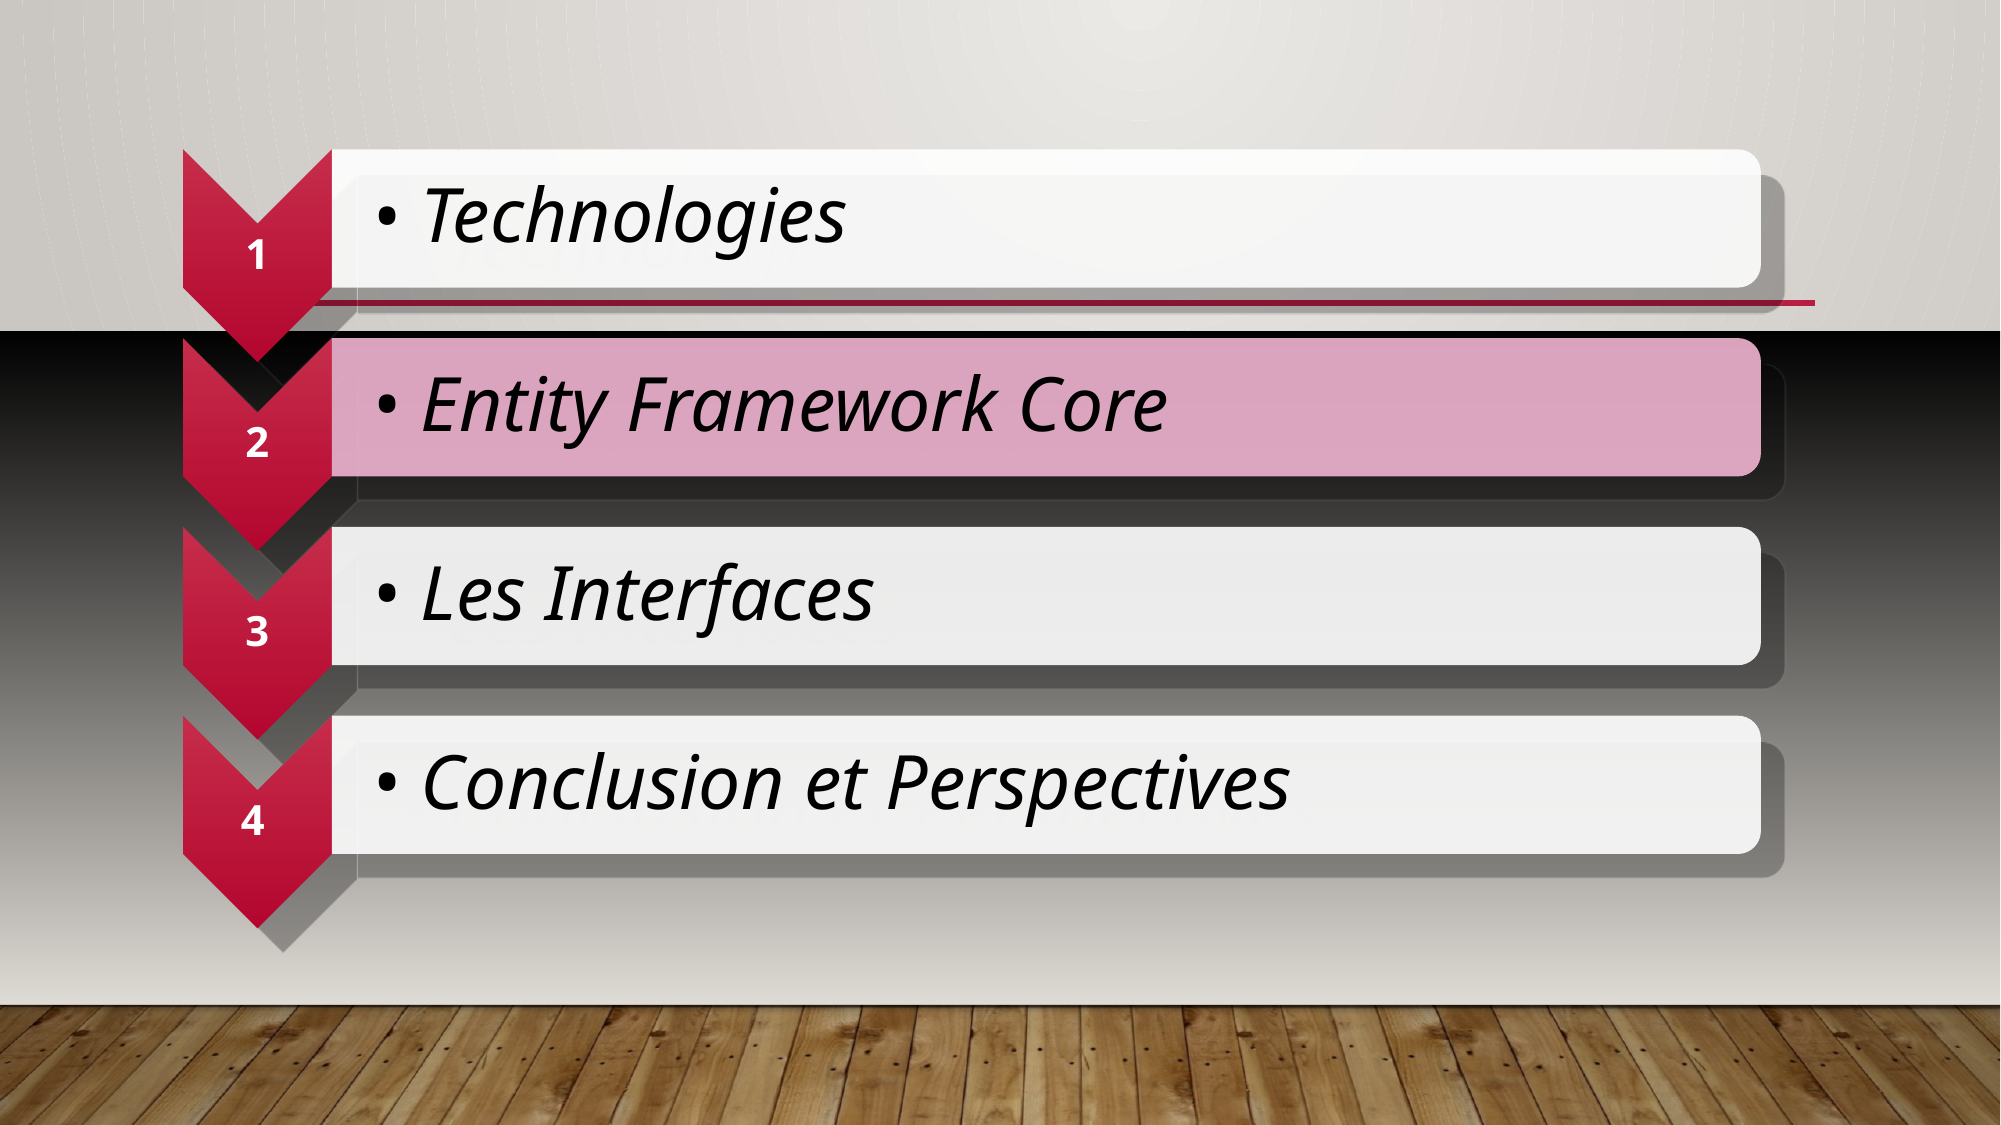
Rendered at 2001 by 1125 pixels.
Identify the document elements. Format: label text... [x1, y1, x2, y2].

text_box Technologies [331, 149, 1761, 288]
text_box 3 [183, 526, 332, 740]
text_box Entity Framework Core [331, 338, 1761, 477]
text_box Les Interfaces [331, 526, 1761, 666]
text_box 2 [183, 338, 332, 551]
text_box Conclusion et Perspectives [331, 715, 1761, 854]
text_box 4 [183, 715, 332, 929]
text_box 1 [183, 149, 332, 363]
